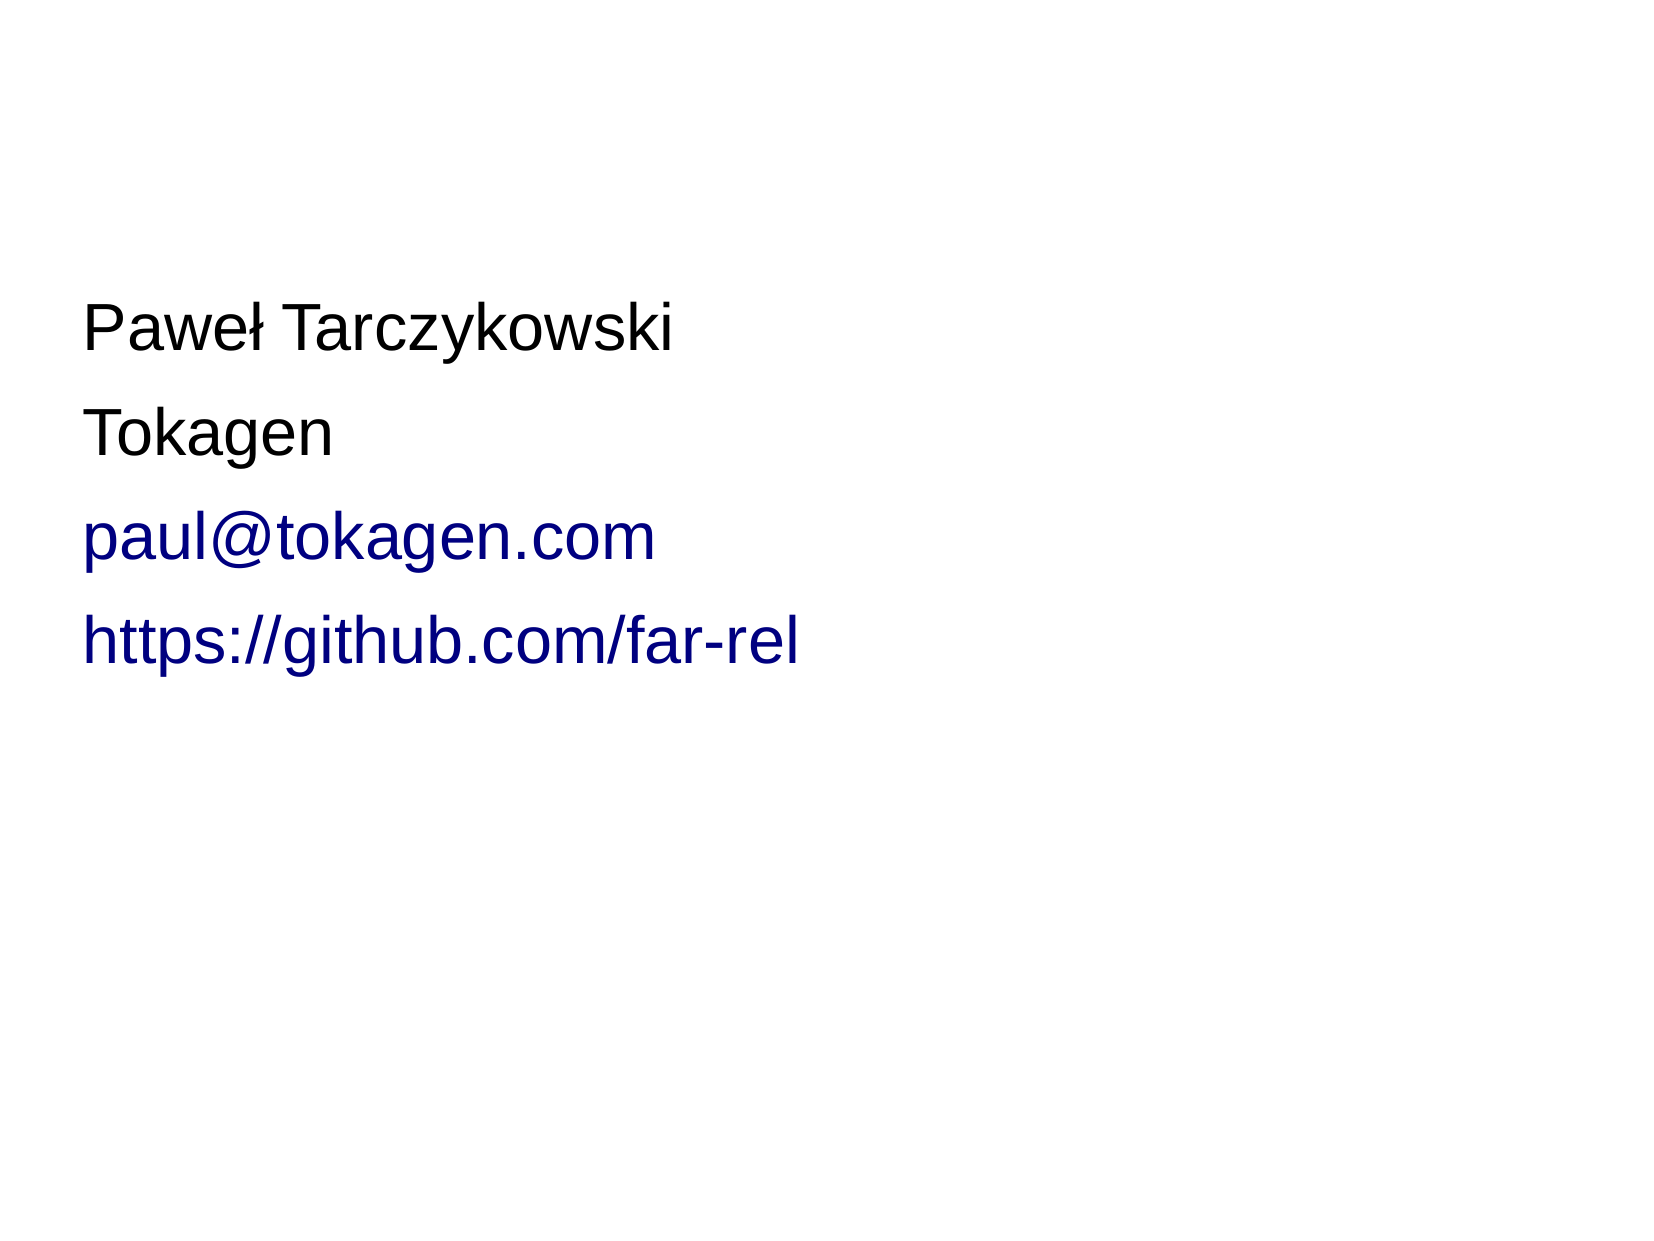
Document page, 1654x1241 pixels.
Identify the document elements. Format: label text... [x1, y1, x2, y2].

list Paweł Tarczykowski Tokagen paul@tokagen.com https://github.com/far-rel [82, 290, 1571, 1010]
